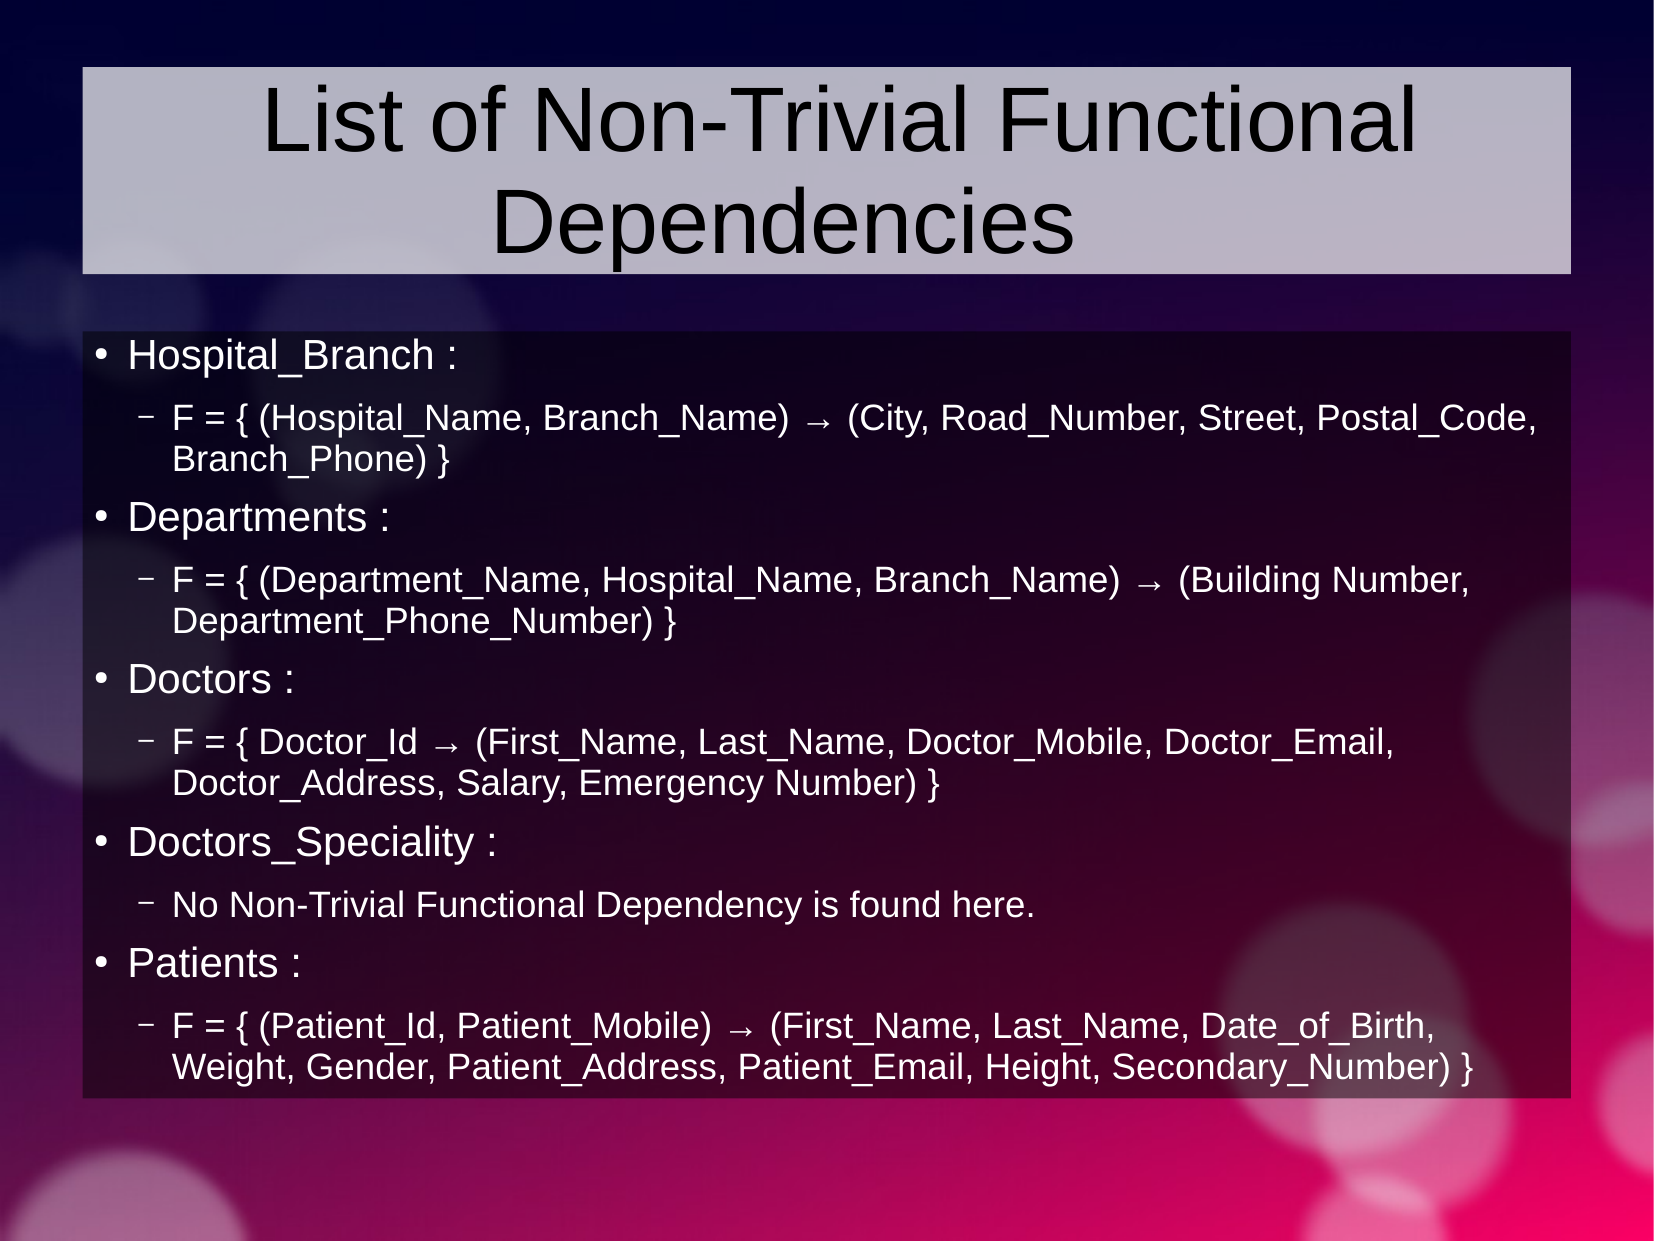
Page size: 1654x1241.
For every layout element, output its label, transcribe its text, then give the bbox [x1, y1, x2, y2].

list Hospital_Branch : F = { (Hospital_Name, Branch_Name) → (City, Road_Number, Street, Postal_Code, Branch_Phone) } Departments : F = { (Department_Name, Hospital_Name, Branch_Name) → (Building Number, Department_Phone_Number) } Doctors : F = { Doctor_Id → (First_Name, Last_Name, Doctor_Mobile, Doctor_Email, Doctor_Address, Salary, Emergency Number) } Doctors_Speciality : No Non-Trivial Functional Dependency is found here. Patients : F = { (Patient_Id, Patient_Mobile) → (First_Name, Last_Name, Date_of_Birth, Weight, Gender, Patient_Address, Patient_Email, Height, Secondary_Number) } [82, 331, 1571, 1099]
title List of Non-Trivial Functional Dependencies [82, 67, 1571, 275]
picture [0, 0, 1654, 1241]
